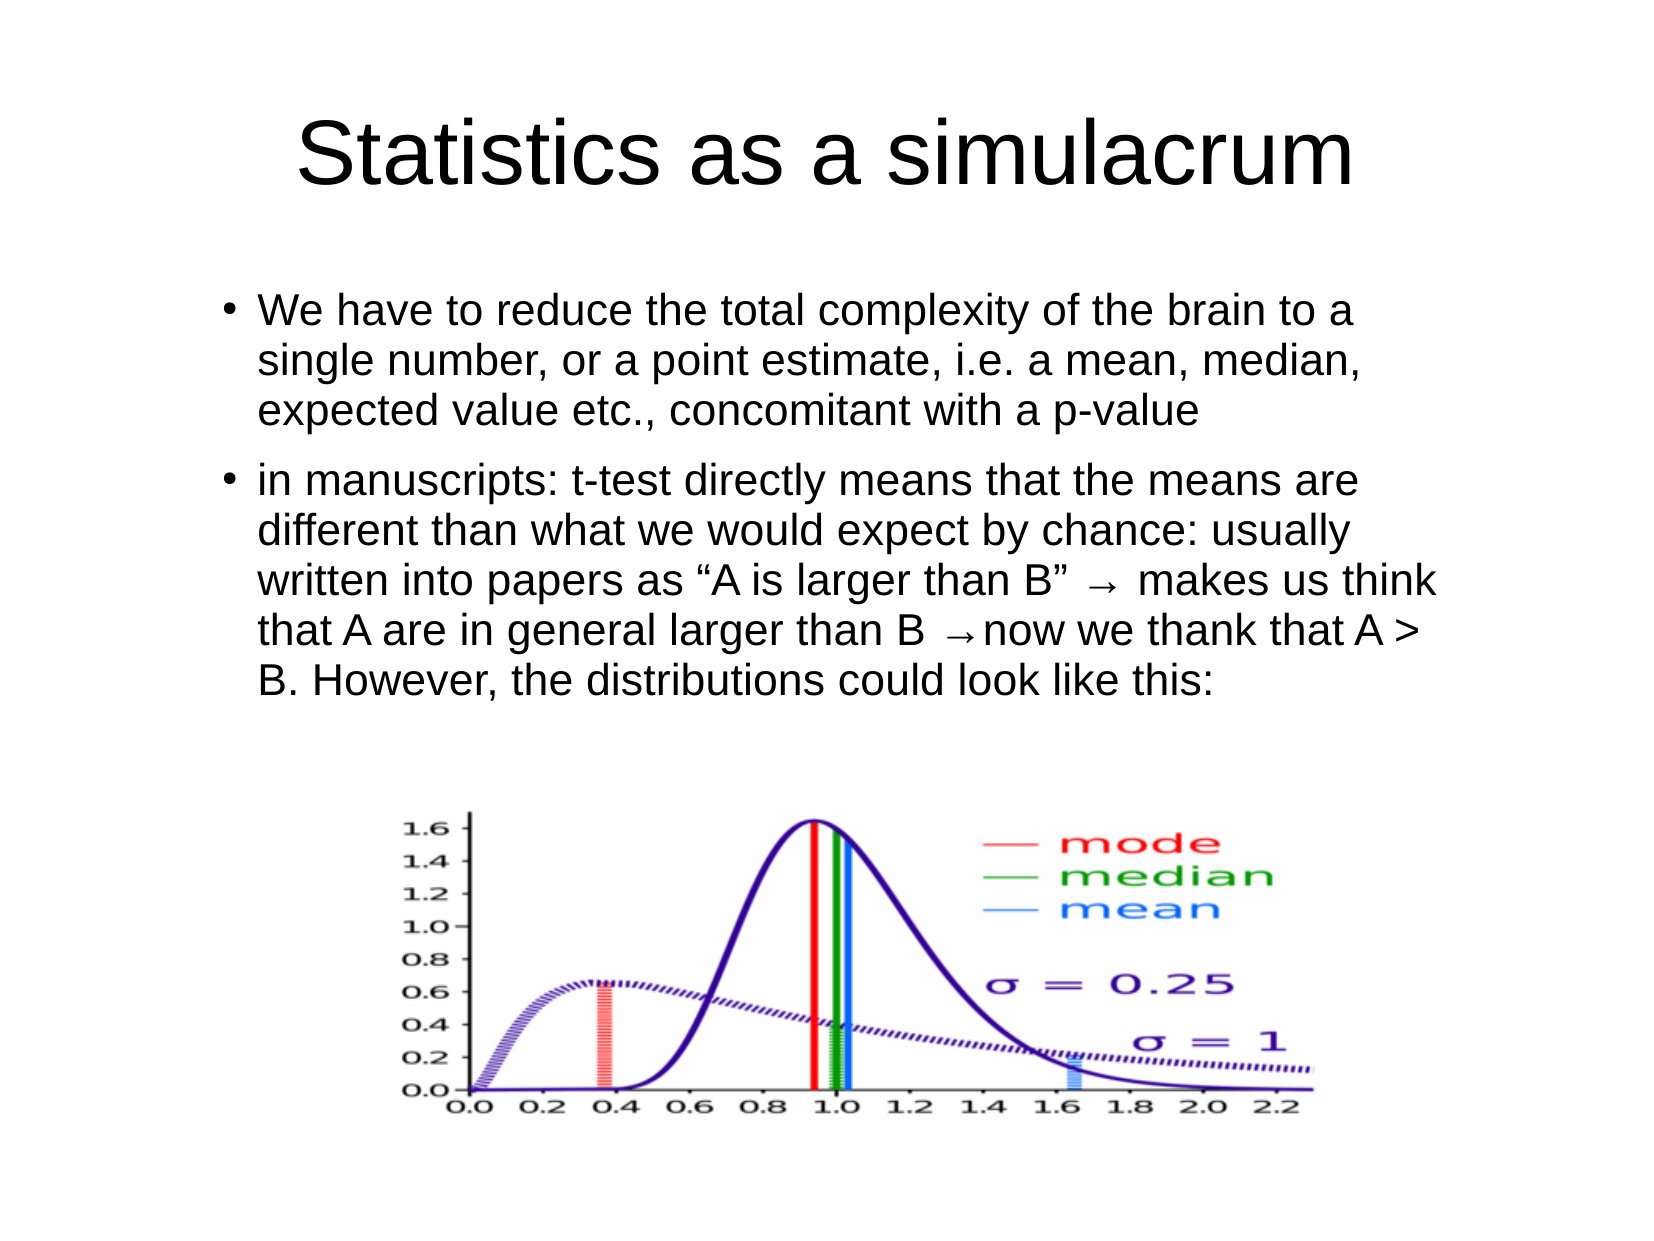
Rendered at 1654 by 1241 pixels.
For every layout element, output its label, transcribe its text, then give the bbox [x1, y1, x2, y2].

picture [382, 809, 1321, 1123]
title Statistics as a simulacrum [82, 49, 1571, 257]
list We have to reduce the total complexity of the brain to a single number, or a point estimate, i.e. a mean, median, expected value etc., concomitant with a p-value in manuscripts: t-test directly means that the means are different than what we would expect by chance: usually written into papers as “A is larger than B” → makes us think that A are in general larger than B →now we thank that A > B. However, the distributions could look like this: [210, 285, 1463, 715]
